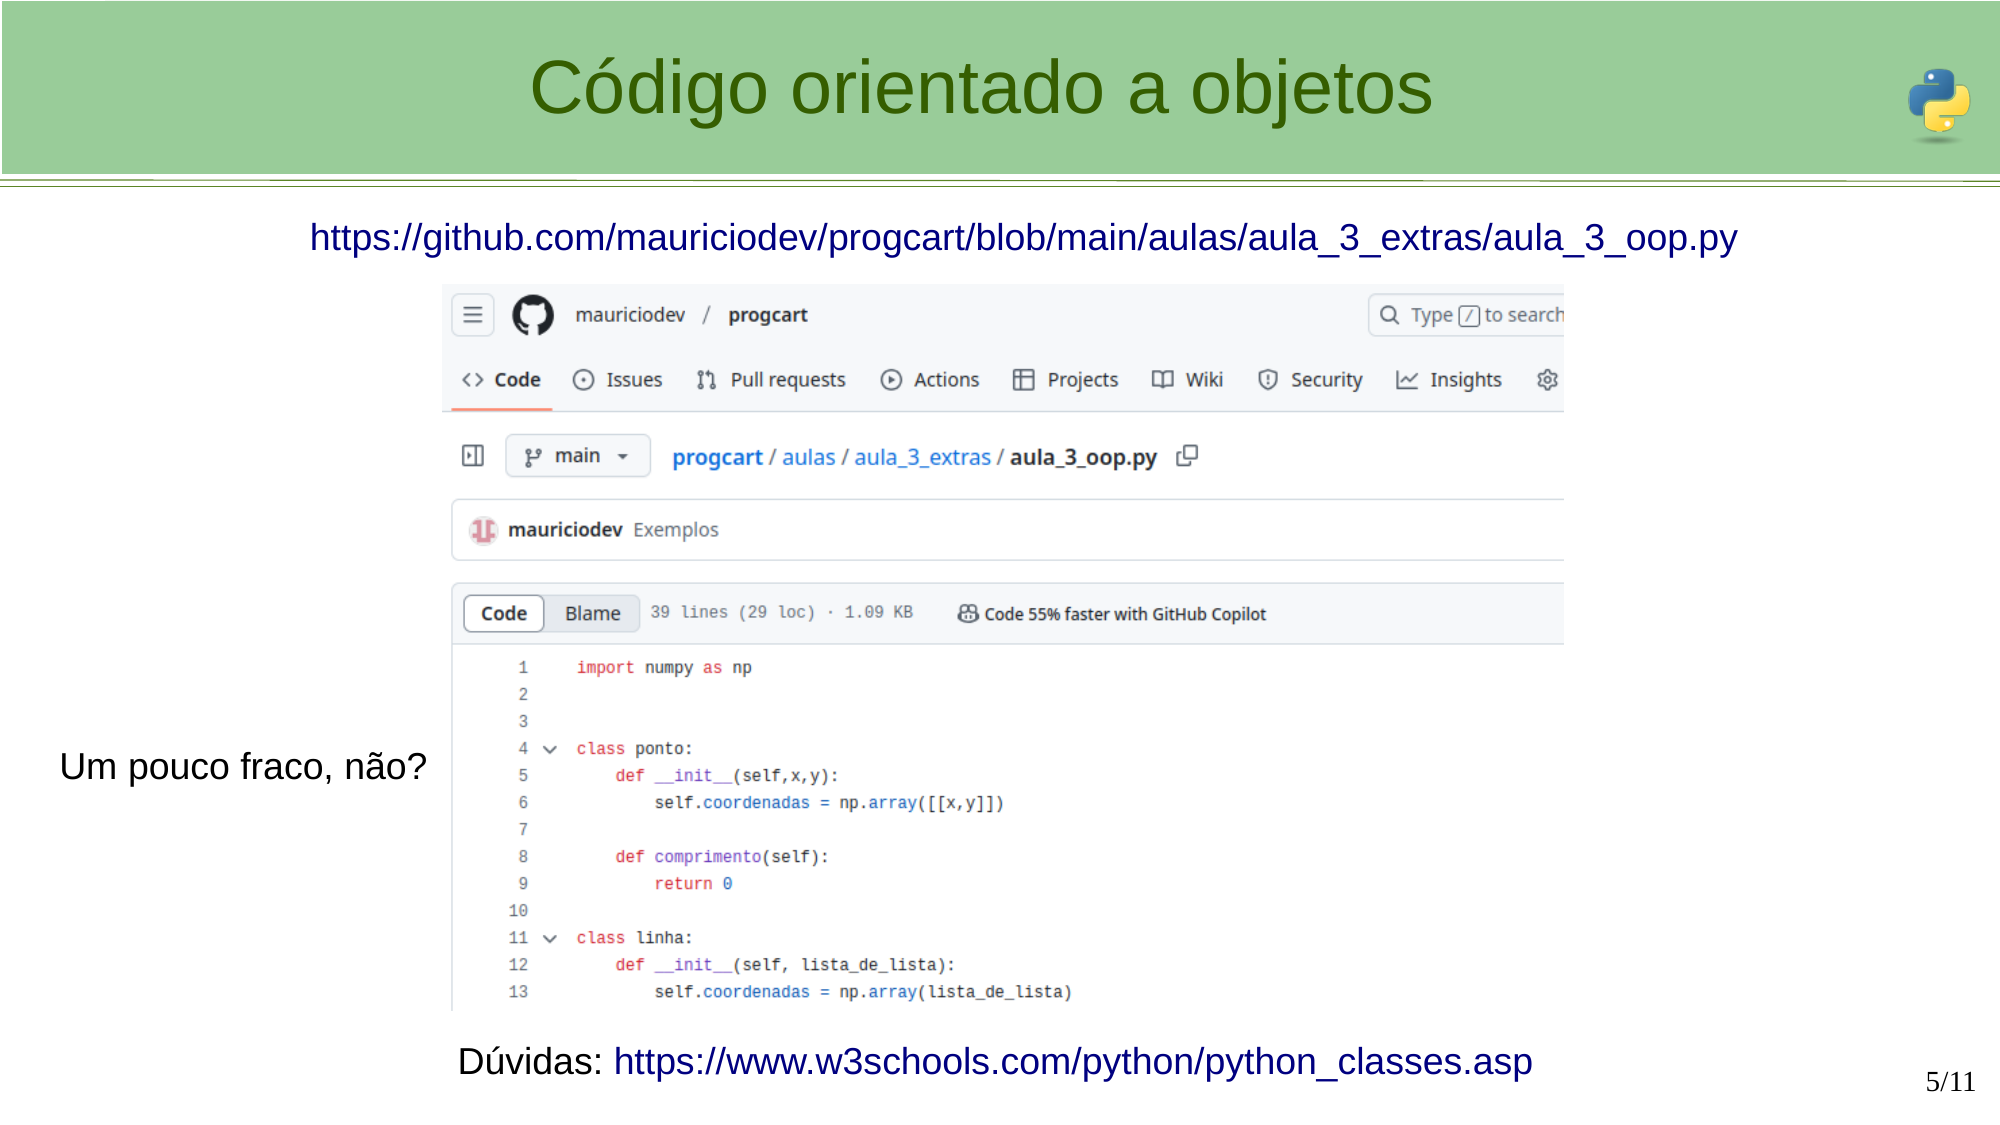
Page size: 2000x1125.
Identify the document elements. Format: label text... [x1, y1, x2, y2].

text_box Um pouco fraco, não? [44, 738, 443, 796]
text_box https://github.com/mauriciodev/progcart/blob/main/aulas/aula_3_extras/aula_3_oop.py [295, 208, 1757, 266]
text_box Dúvidas: https://www.w3schools.com/python/python_classes.asp [442, 1033, 1552, 1125]
picture [1901, 59, 1979, 148]
picture [442, 284, 1564, 1011]
title Código orientado a objetos [105, 0, 1861, 174]
